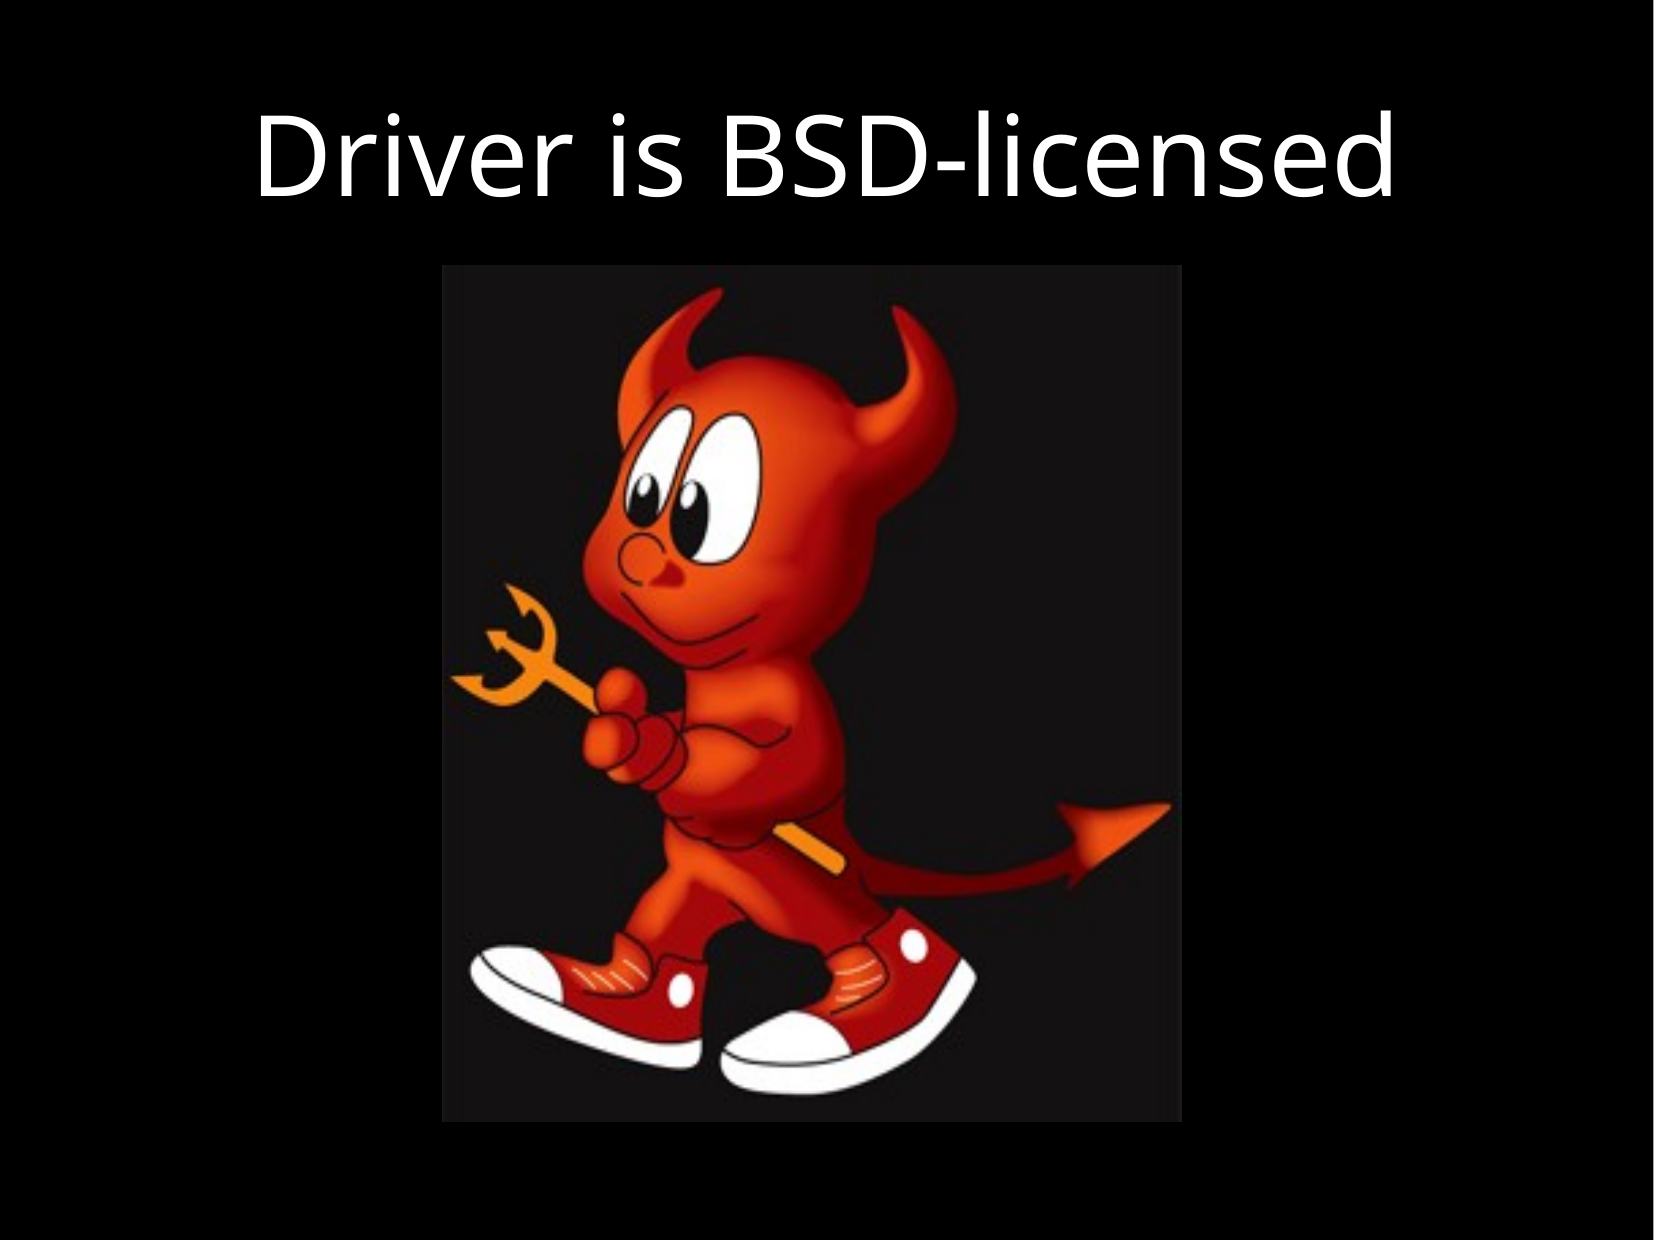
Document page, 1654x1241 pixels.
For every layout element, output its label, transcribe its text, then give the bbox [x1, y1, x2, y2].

title Driver is BSD-licensed [82, 49, 1571, 257]
picture [442, 265, 1182, 1123]
